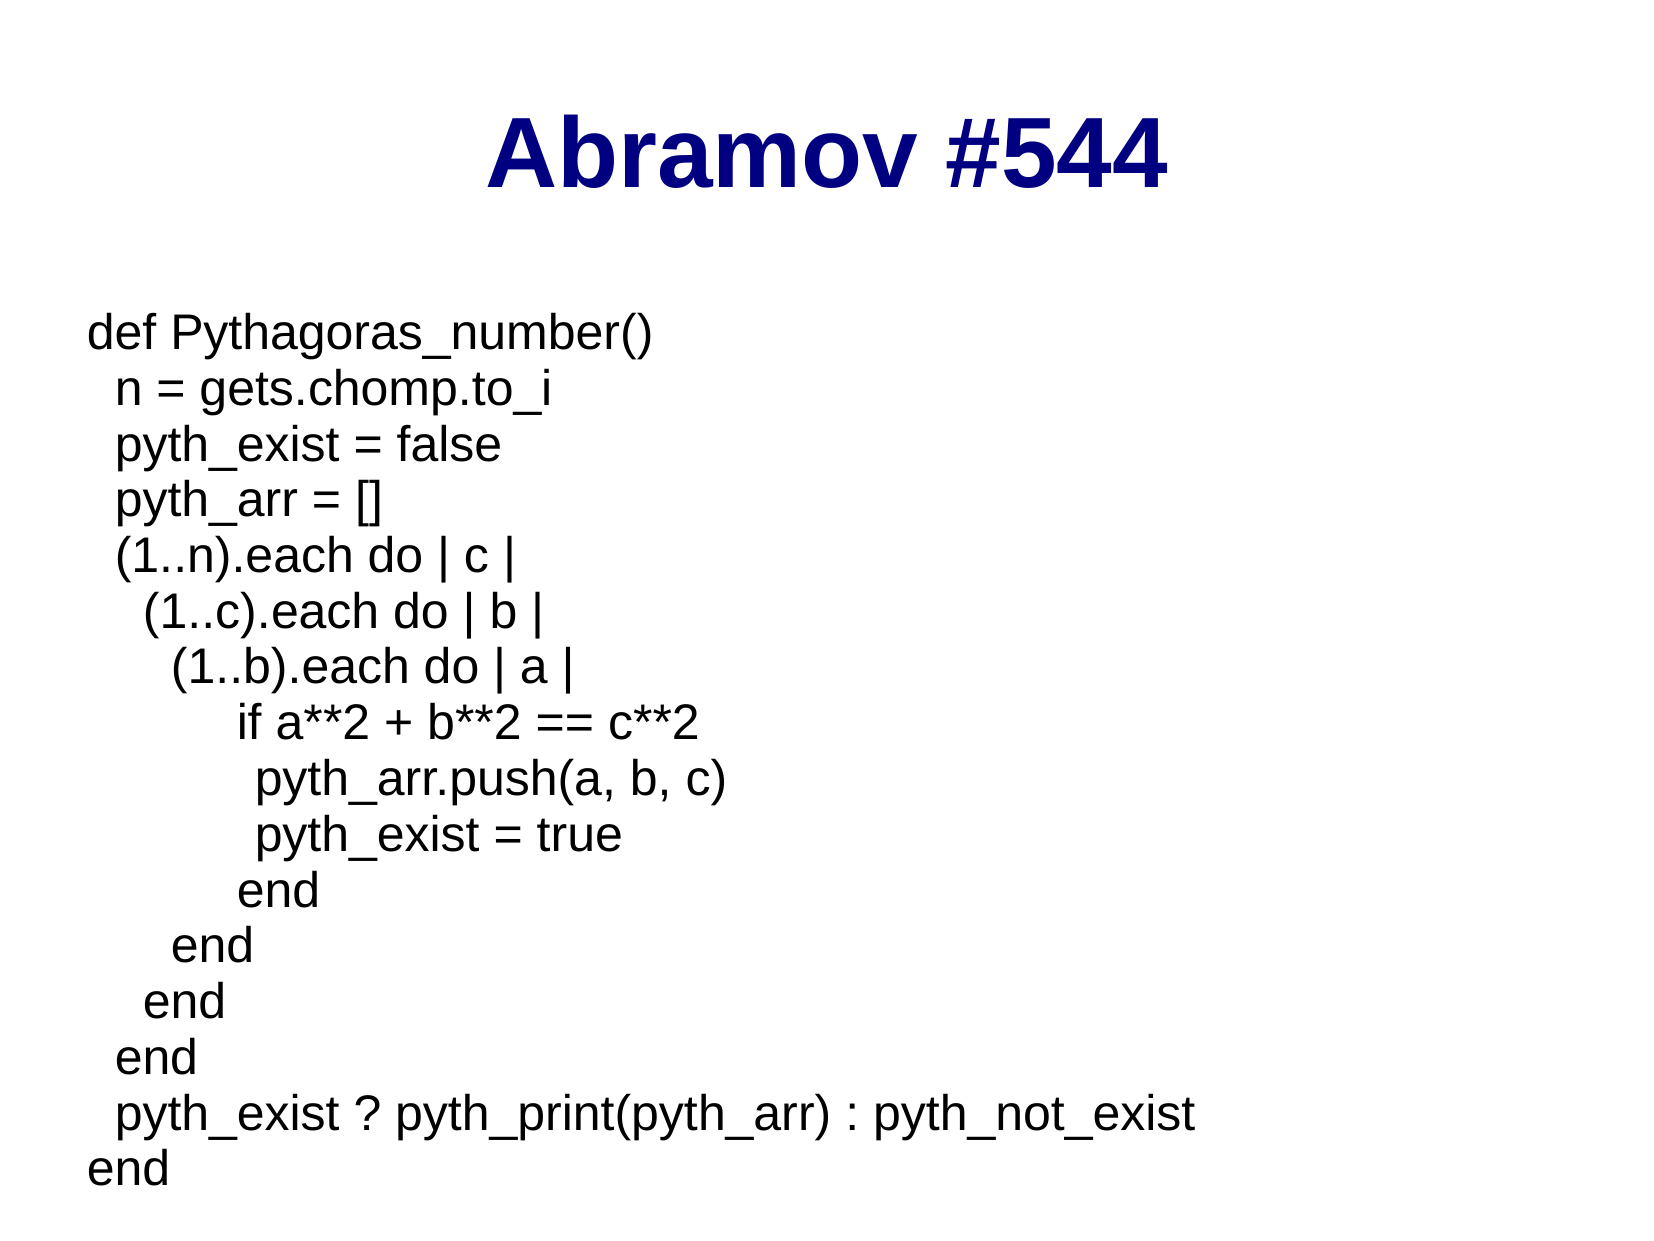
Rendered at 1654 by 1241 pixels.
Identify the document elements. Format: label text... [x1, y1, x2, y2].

subtitle def Pythagoras_number() n = gets.chomp.to_i pyth_exist = false pyth_arr = [] (1..n).each do | c | (1..c).each do | b | (1..b).each do | a | if a**2 + b**2 == c**2 pyth_arr.push(a, b, c) pyth_exist = true end end end end pyth_exist ? pyth_print(pyth_arr) : pyth_not_exist end [86, 300, 1576, 1201]
title Abramov #544 [82, 49, 1571, 257]
